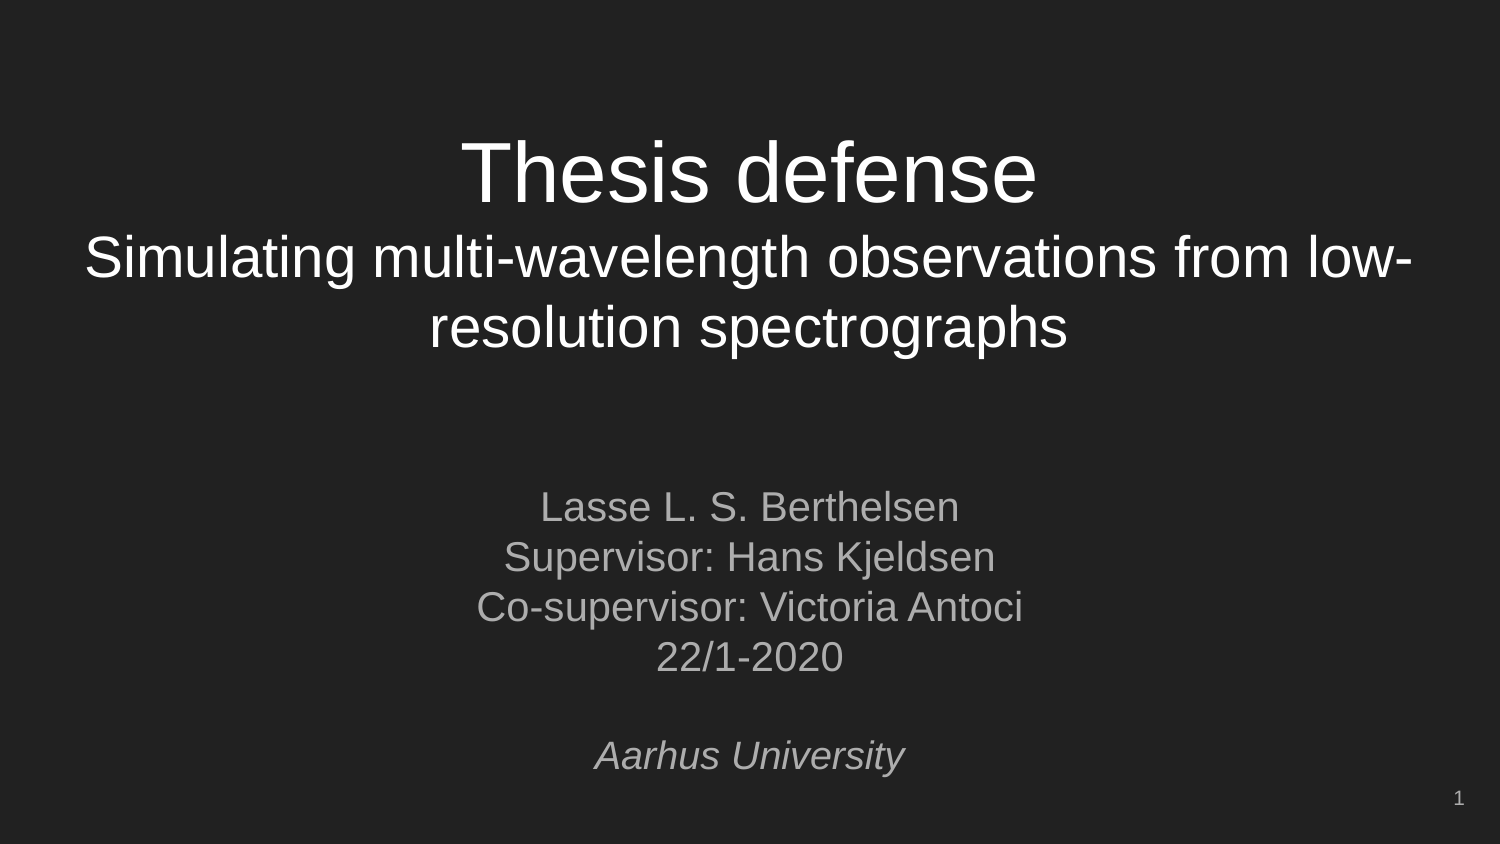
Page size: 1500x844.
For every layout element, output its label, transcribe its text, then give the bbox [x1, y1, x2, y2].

subtitle Lasse L. S. Berthelsen Supervisor: Hans Kjeldsen Co-supervisor: Victoria Antoci 22/1-2020 Aarhus University [51, 464, 1449, 595]
title Thesis defense Simulating multi-wavelength observations from low-resolution spectrographs [51, 180, 1449, 375]
slide_number <number> [1389, 764, 1480, 830]
